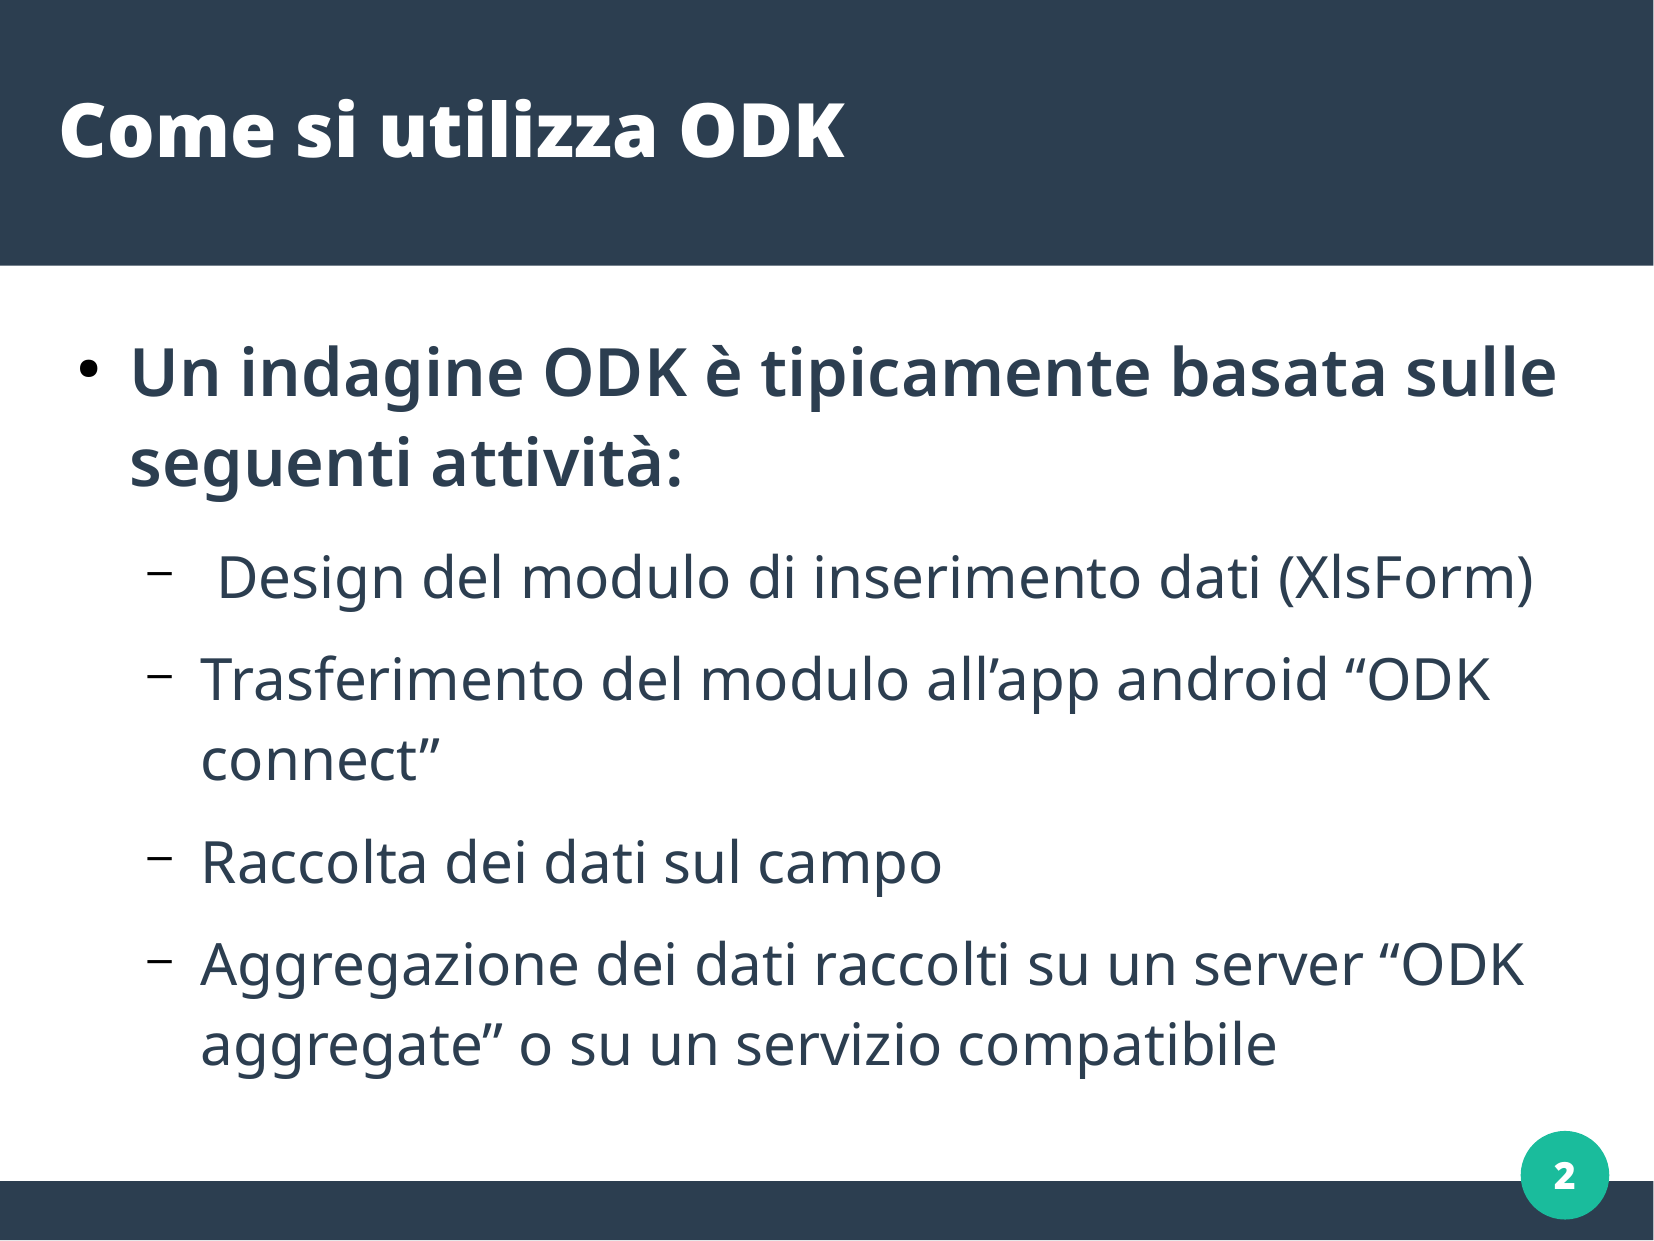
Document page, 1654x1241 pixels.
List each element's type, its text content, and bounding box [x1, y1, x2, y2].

list Un indagine ODK è tipicamente basata sulle seguenti attività: Design del modulo di inserimento dati (XlsForm) Trasferimento del modulo all’app android “ODK connect” Raccolta dei dati sul campo Aggregazione dei dati raccolti su un server “ODK aggregate” o su un servizio compatibile [59, 324, 1595, 1152]
title Come si utilizza ODK [59, 49, 1595, 207]
